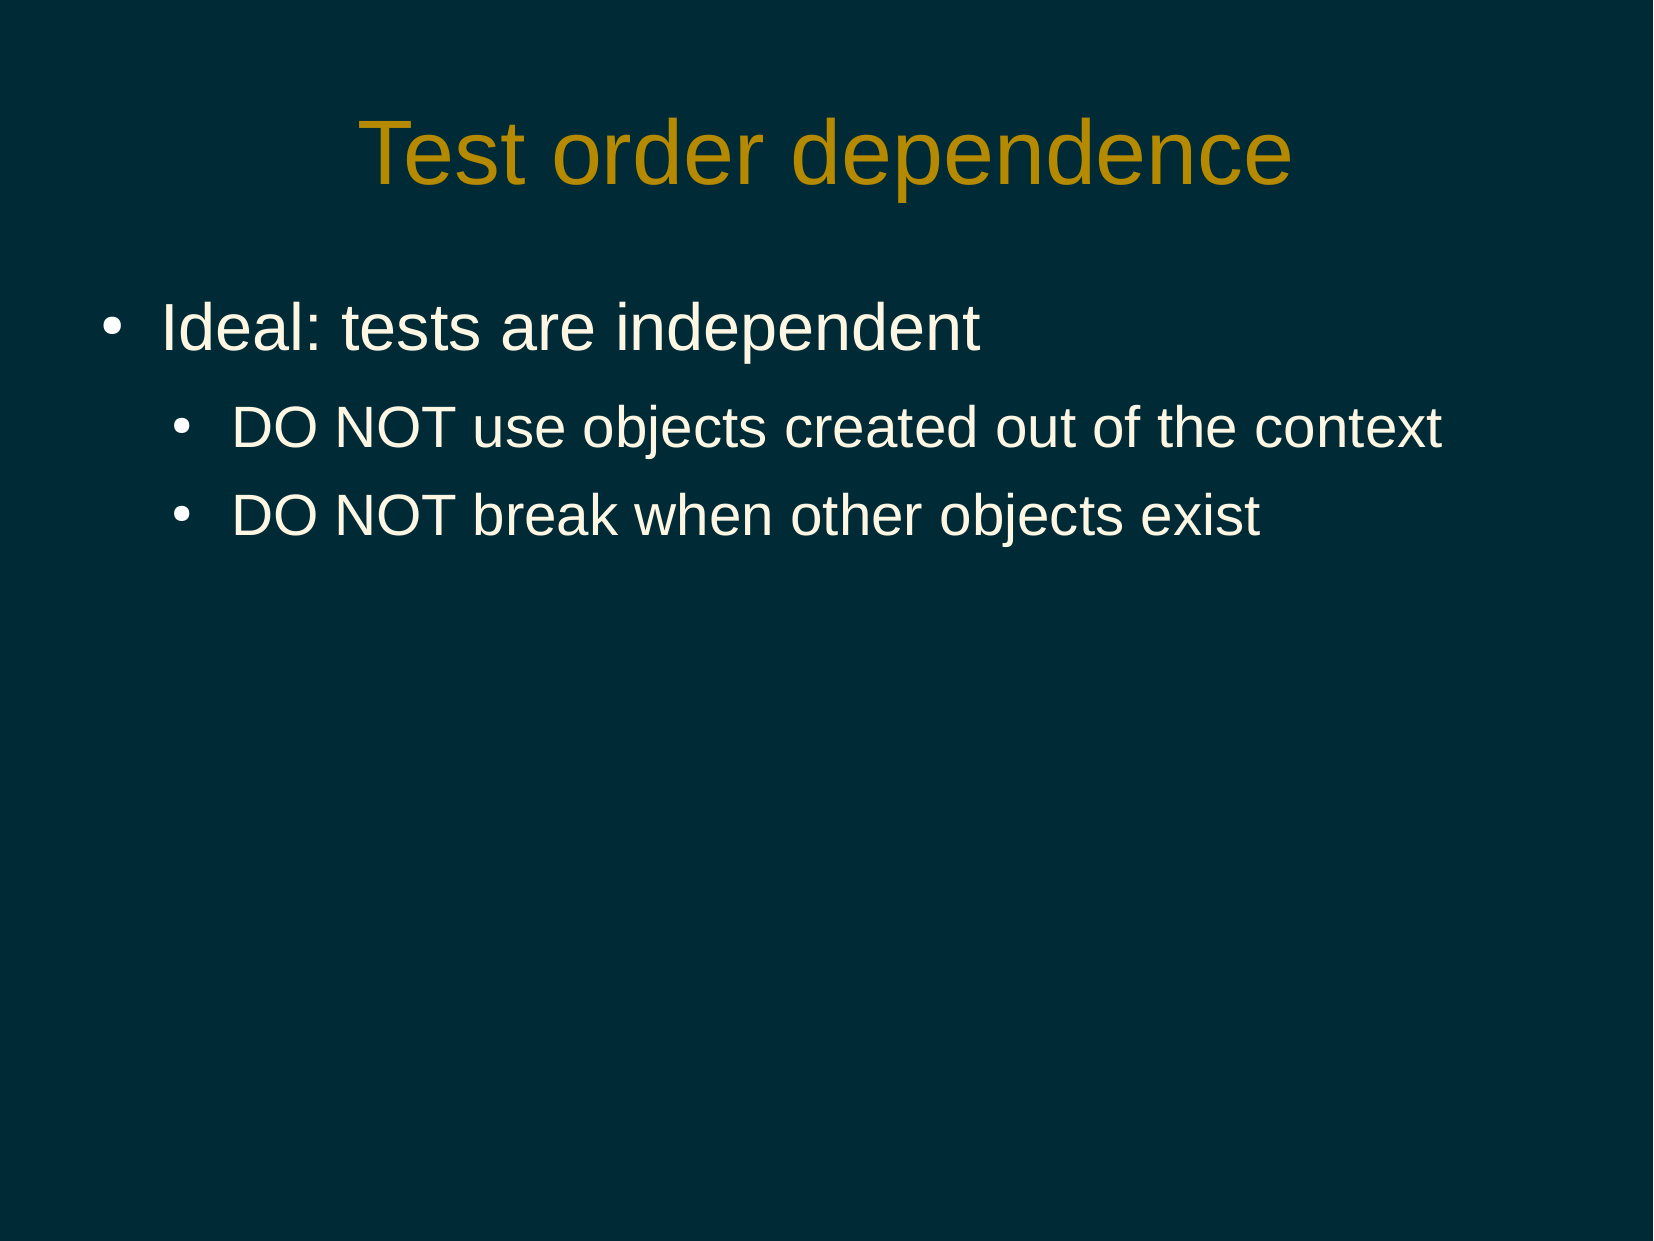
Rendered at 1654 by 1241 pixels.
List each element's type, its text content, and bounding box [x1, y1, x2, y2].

list Ideal: tests are independent DO NOT use objects created out of the context DO NOT break when other objects exist [82, 290, 1571, 1109]
title Test order dependence [82, 49, 1571, 257]
